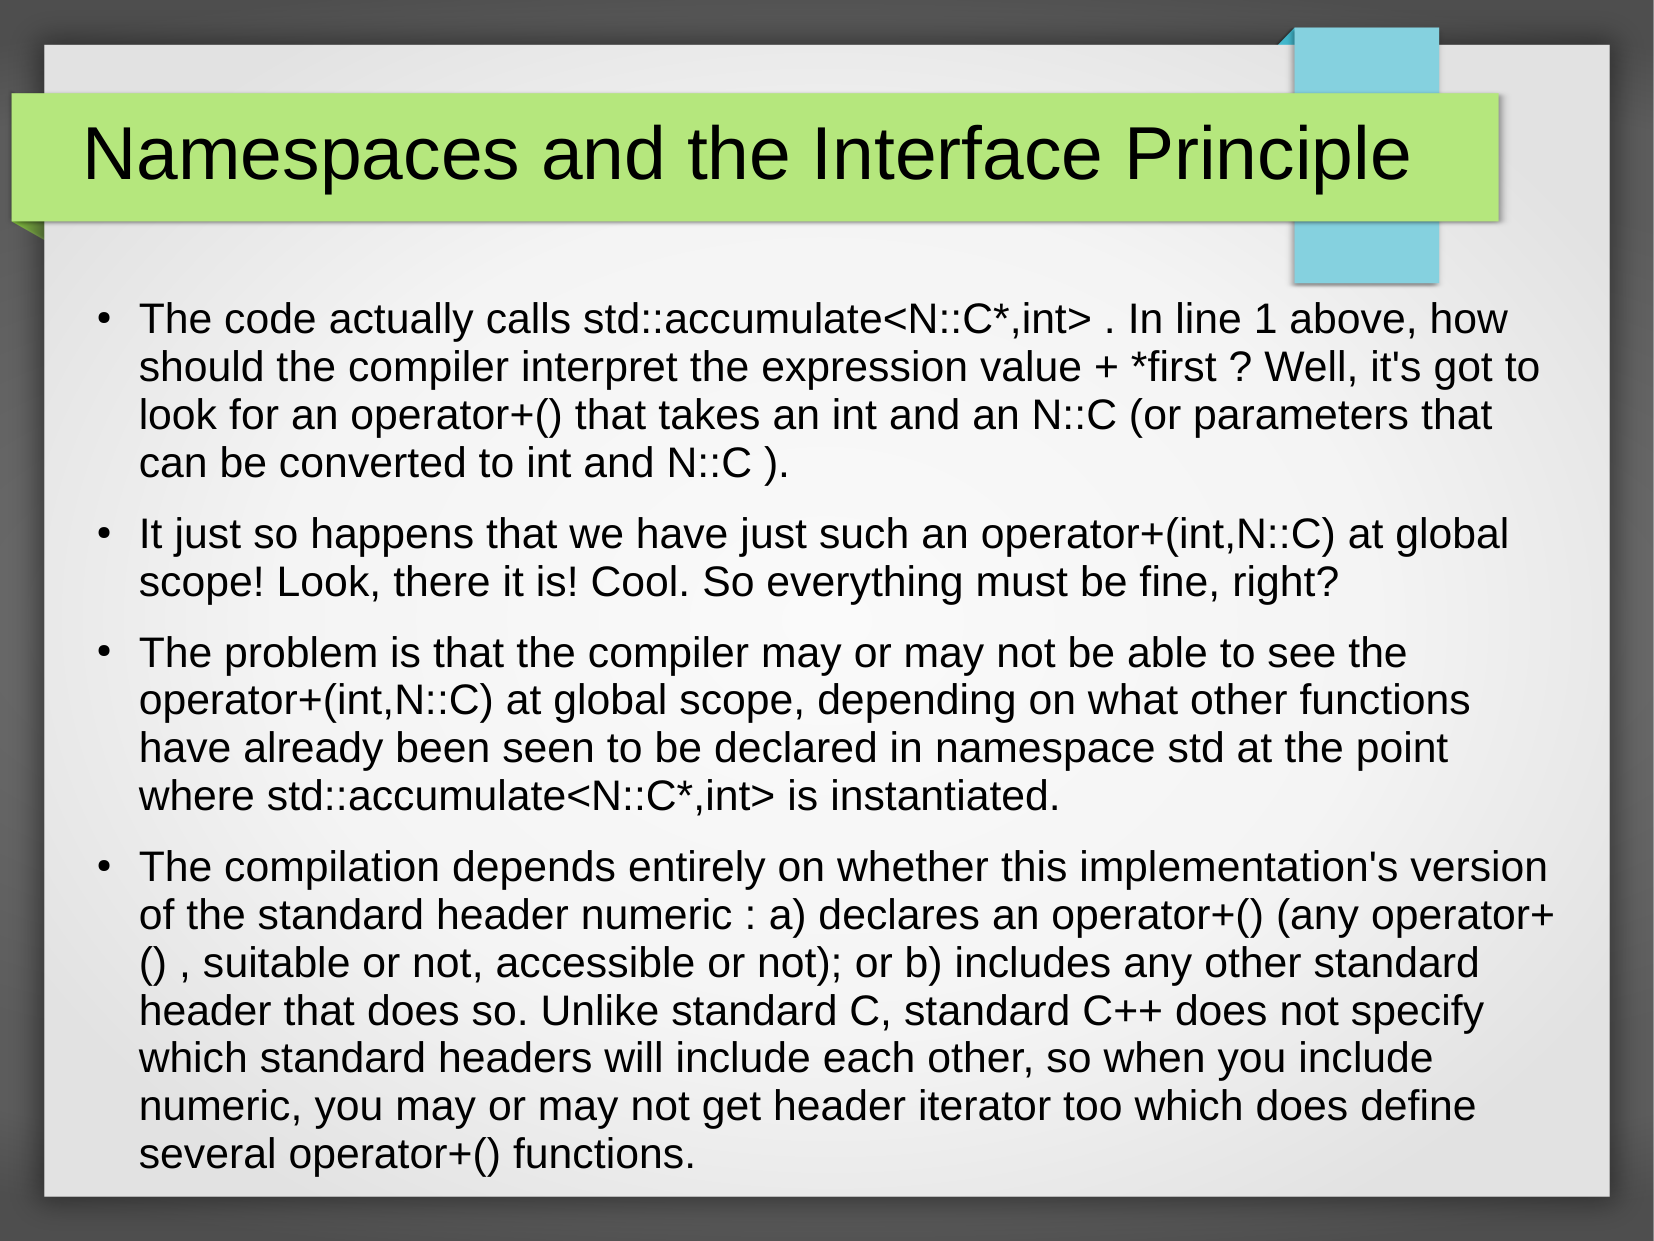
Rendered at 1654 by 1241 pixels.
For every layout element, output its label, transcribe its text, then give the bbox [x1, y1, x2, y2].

list The code actually calls std::accumulate<N::C*,int> . In line 1 above, how should the compiler interpret the expression value + *first ? Well, it's got to look for an operator+() that takes an int and an N::C (or parameters that can be converted to int and N::C ). It just so happens that we have just such an operator+(int,N::C) at global scope! Look, there it is! Cool. So everything must be fine, right? The problem is that the compiler may or may not be able to see the operator+(int,N::C) at global scope, depending on what other functions have already been seen to be declared in namespace std at the point where std::accumulate<N::C*,int> is instantiated. The compilation depends entirely on whether this implementation's version of the standard header numeric : a) declares an operator+() (any operator+() , suitable or not, accessible or not); or b) includes any other standard header that does so. Unlike standard C, standard C++ does not specify which standard headers will include each other, so when you include numeric, you may or may not get header iterator too which does define several operator+() functions. [82, 295, 1571, 1193]
picture [0, 0, 1654, 1241]
title Namespaces and the Interface Principle [82, 69, 1465, 238]
